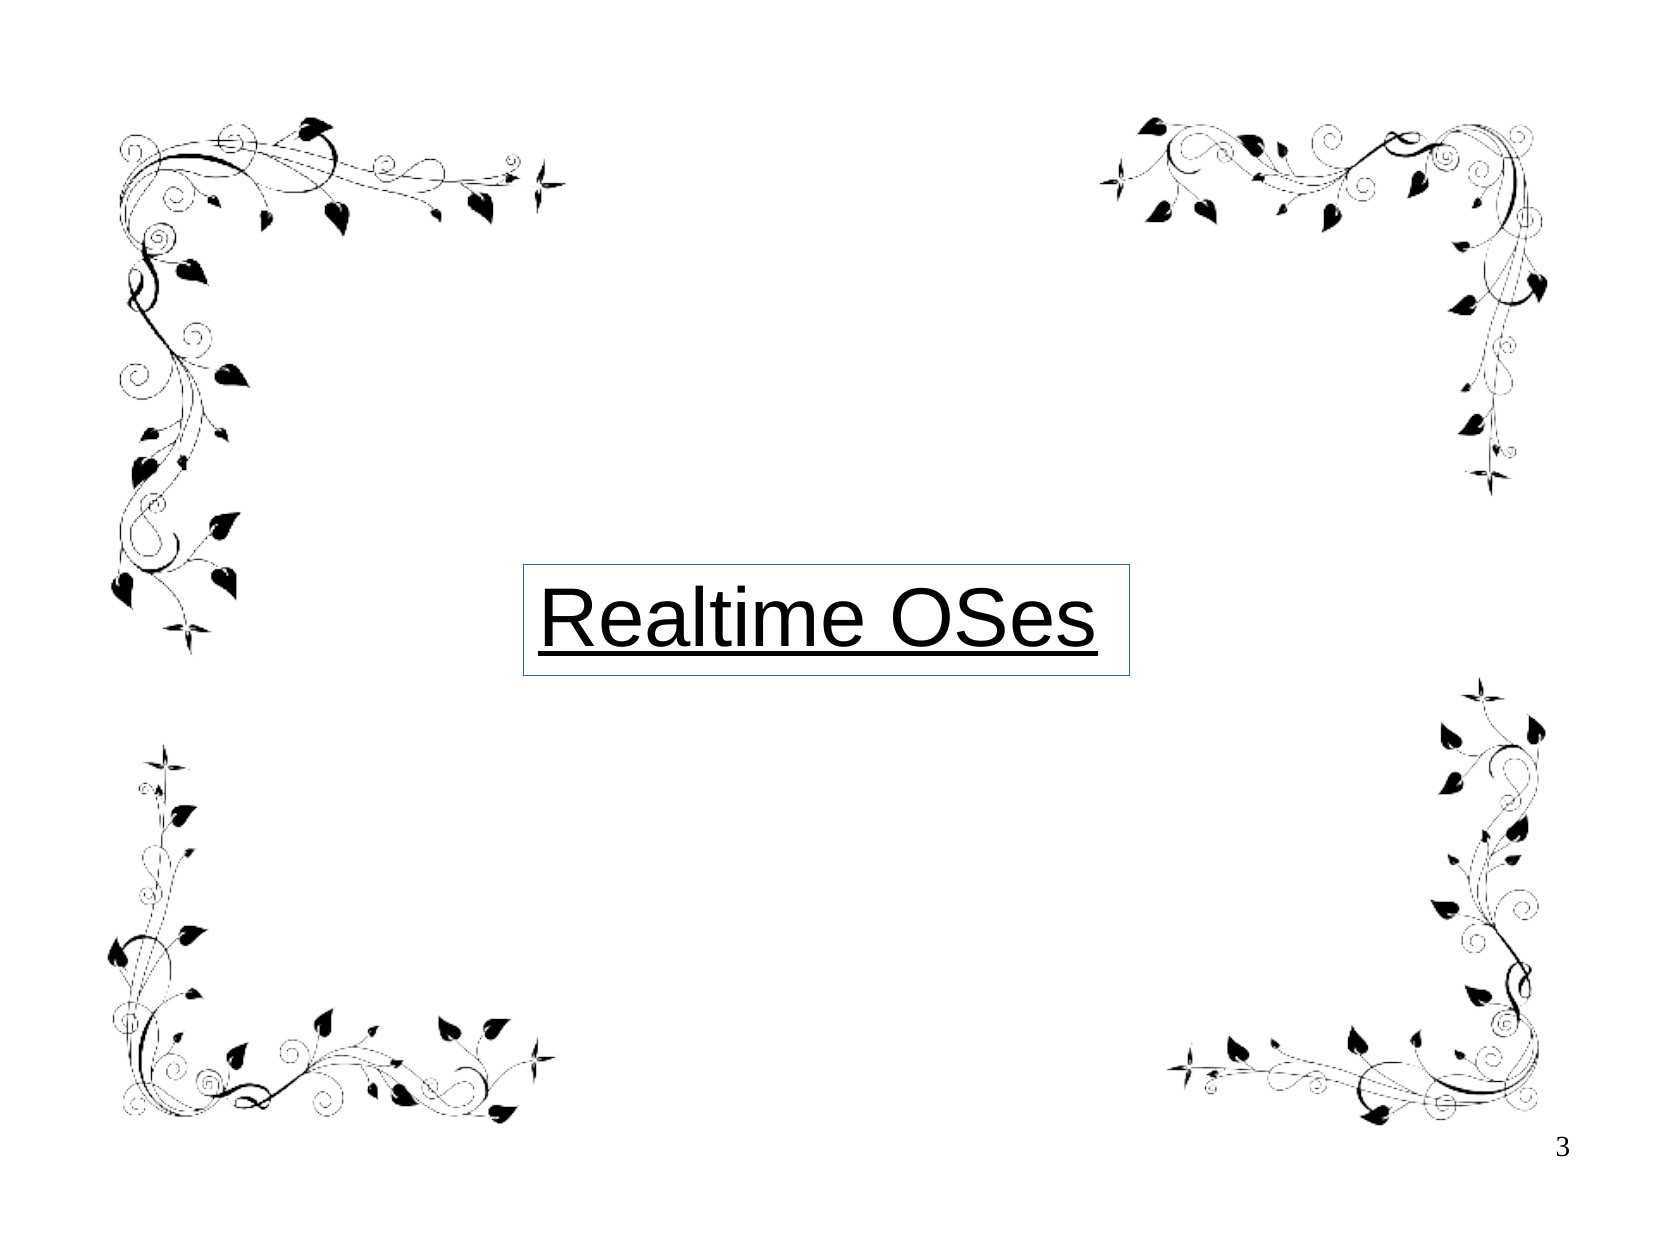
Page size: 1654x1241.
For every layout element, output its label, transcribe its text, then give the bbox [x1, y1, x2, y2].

picture [101, 109, 1553, 1131]
text_box Realtime OSes [523, 564, 1130, 676]
